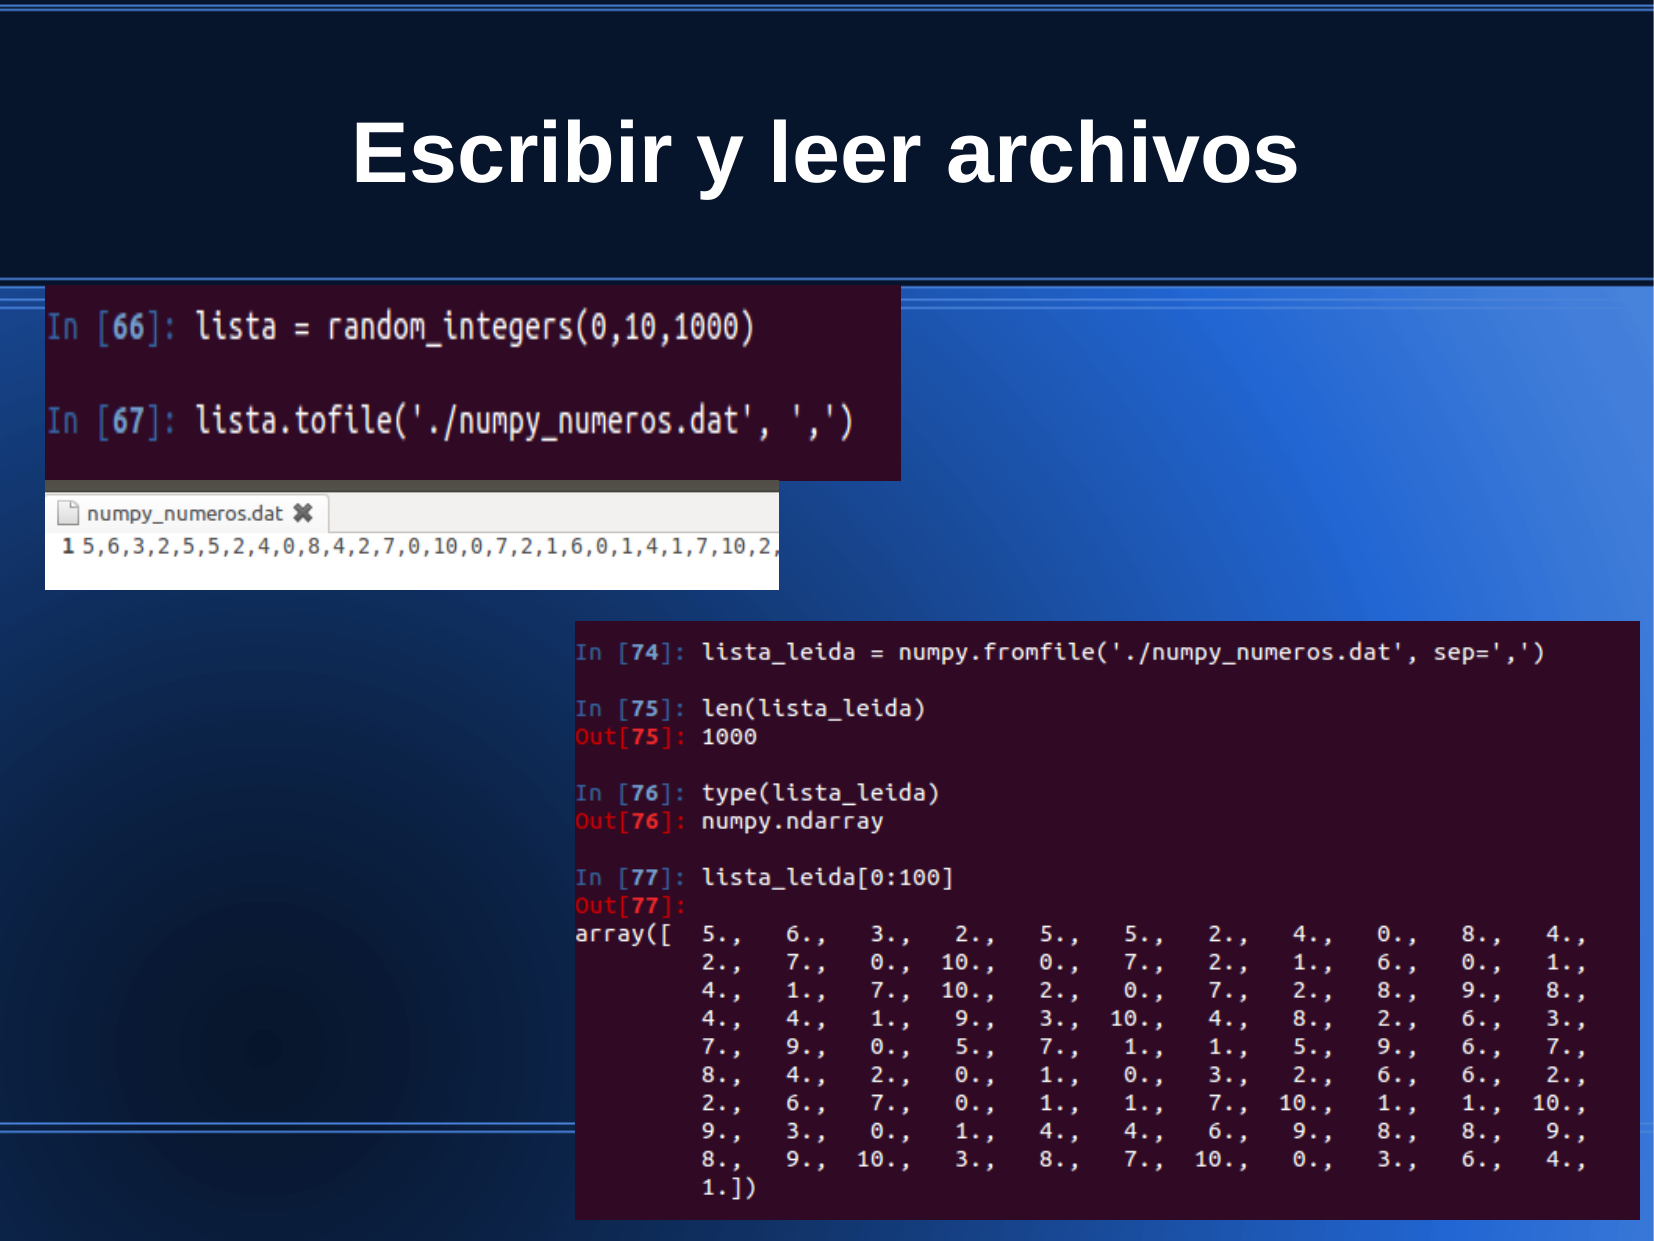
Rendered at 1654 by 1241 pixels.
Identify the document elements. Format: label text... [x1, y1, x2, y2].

title Escribir y leer archivos [82, 49, 1571, 257]
picture [0, 0, 1654, 1241]
